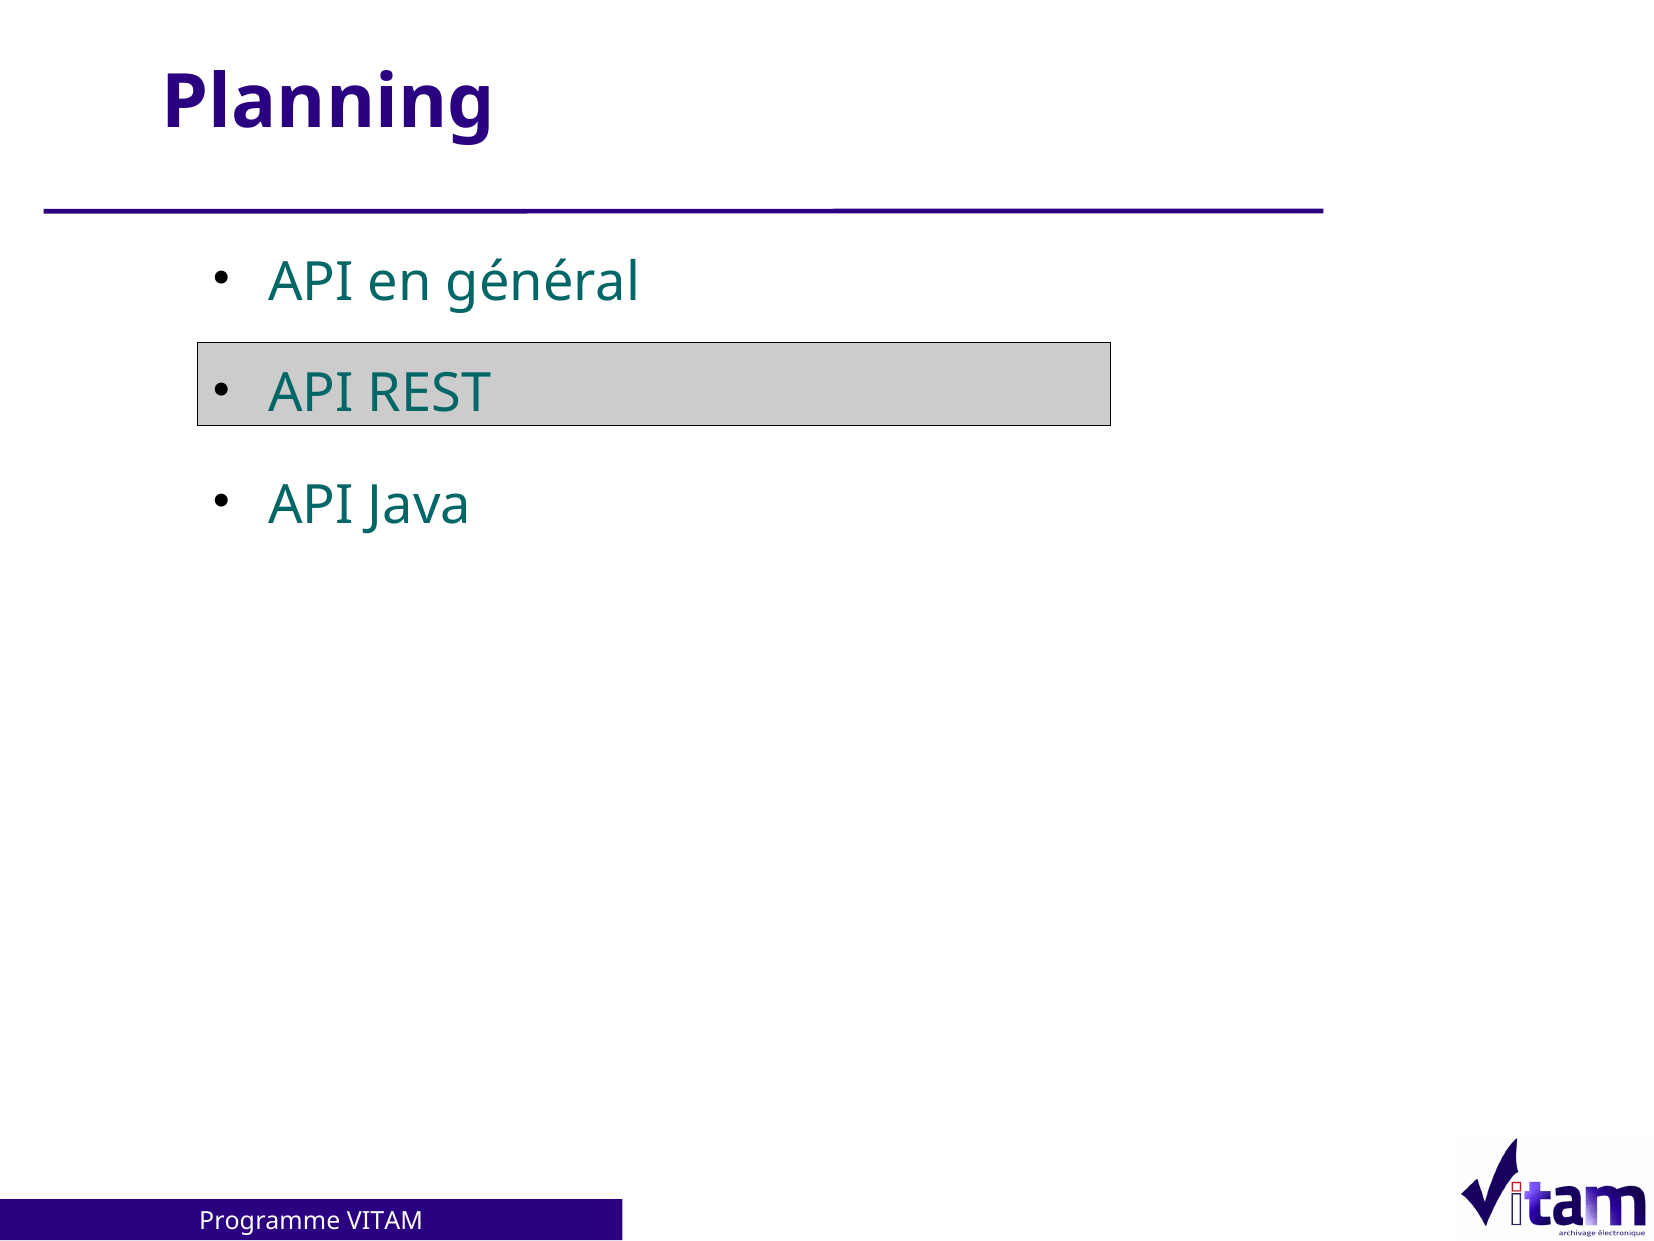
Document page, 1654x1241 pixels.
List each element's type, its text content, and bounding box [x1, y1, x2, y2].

list API en général API REST API Java [197, 236, 1217, 954]
picture [1455, 1134, 1654, 1241]
title Planning [147, 9, 1628, 191]
